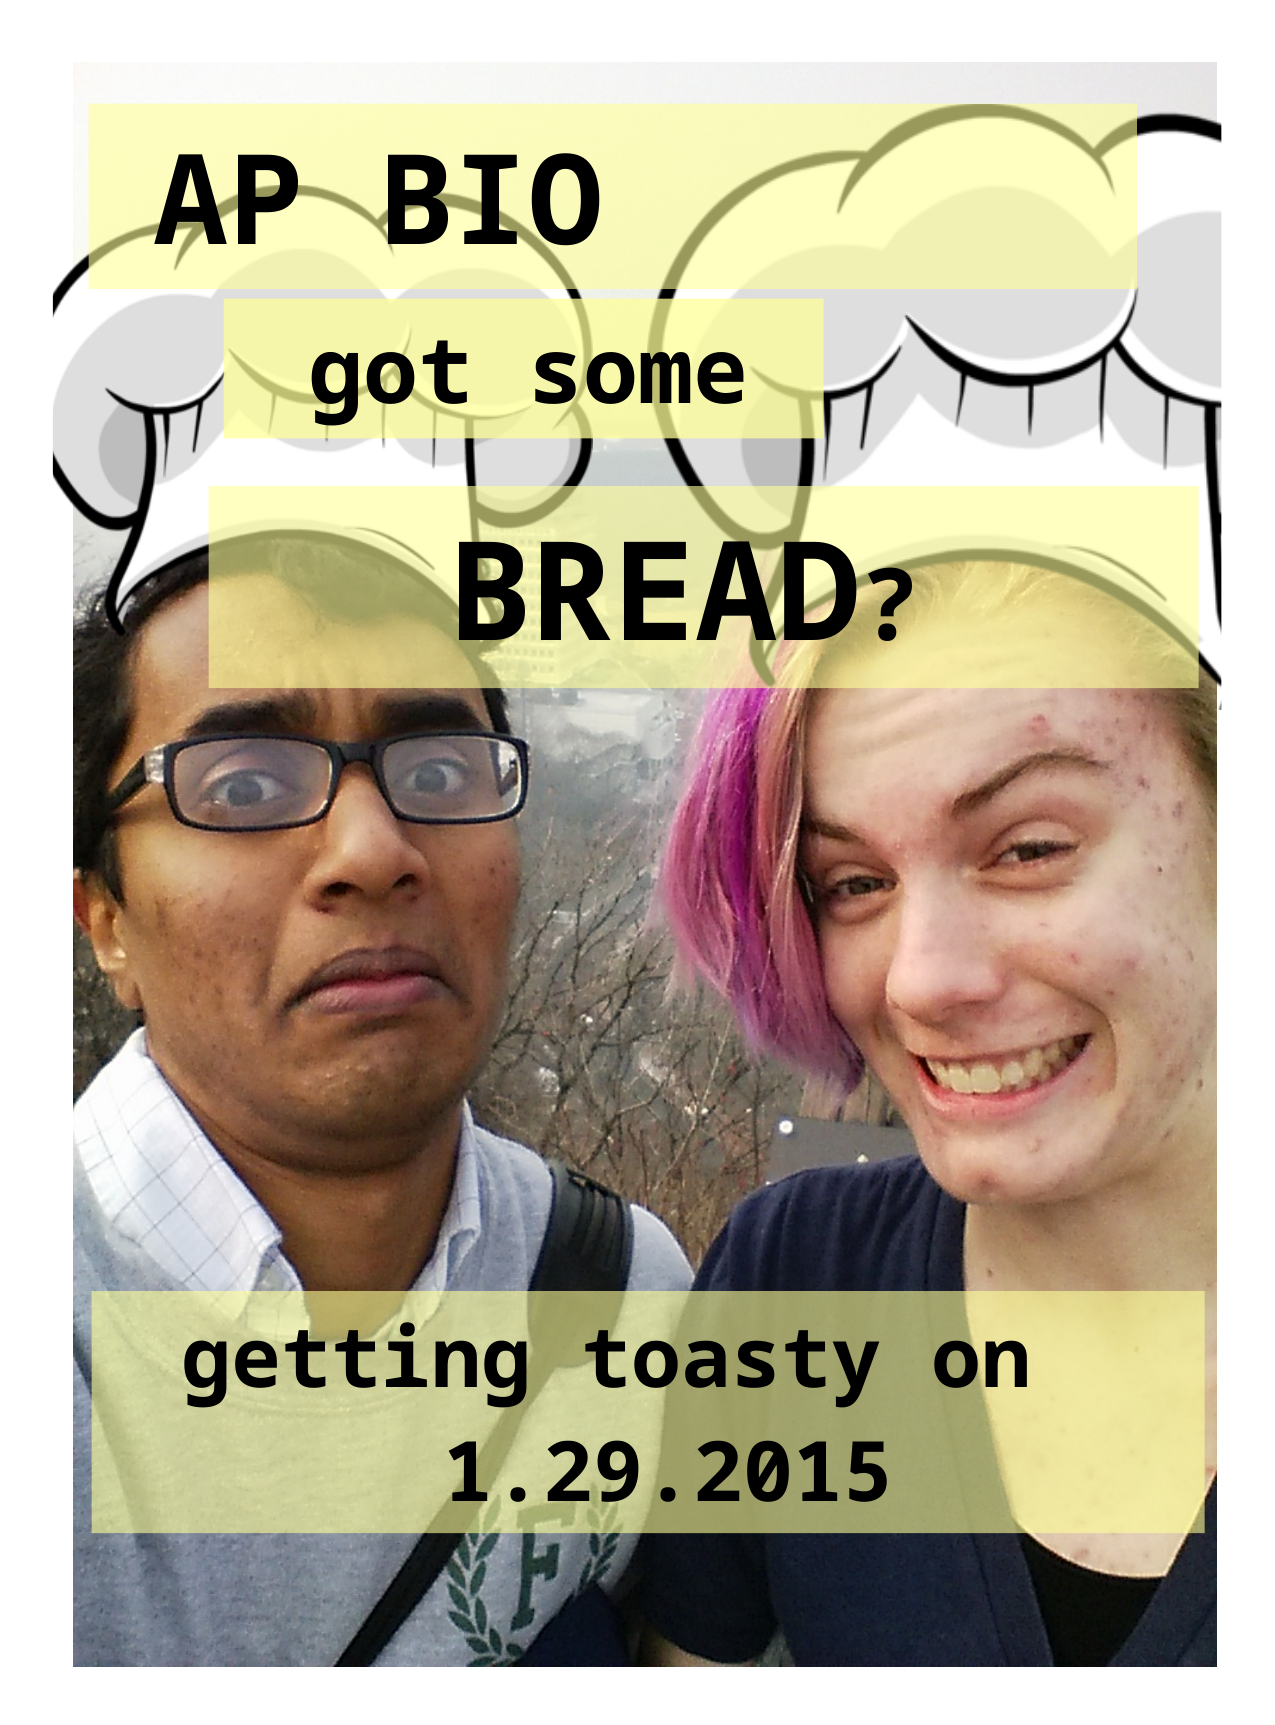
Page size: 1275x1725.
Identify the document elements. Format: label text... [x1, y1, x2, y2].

picture [52, 62, 1222, 1667]
text_box BREAD? [208, 486, 1199, 662]
text_box getting toasty on 1.29.2015 [91, 1291, 1205, 1501]
text_box AP BIO [88, 103, 1137, 265]
text_box got some [223, 298, 824, 421]
